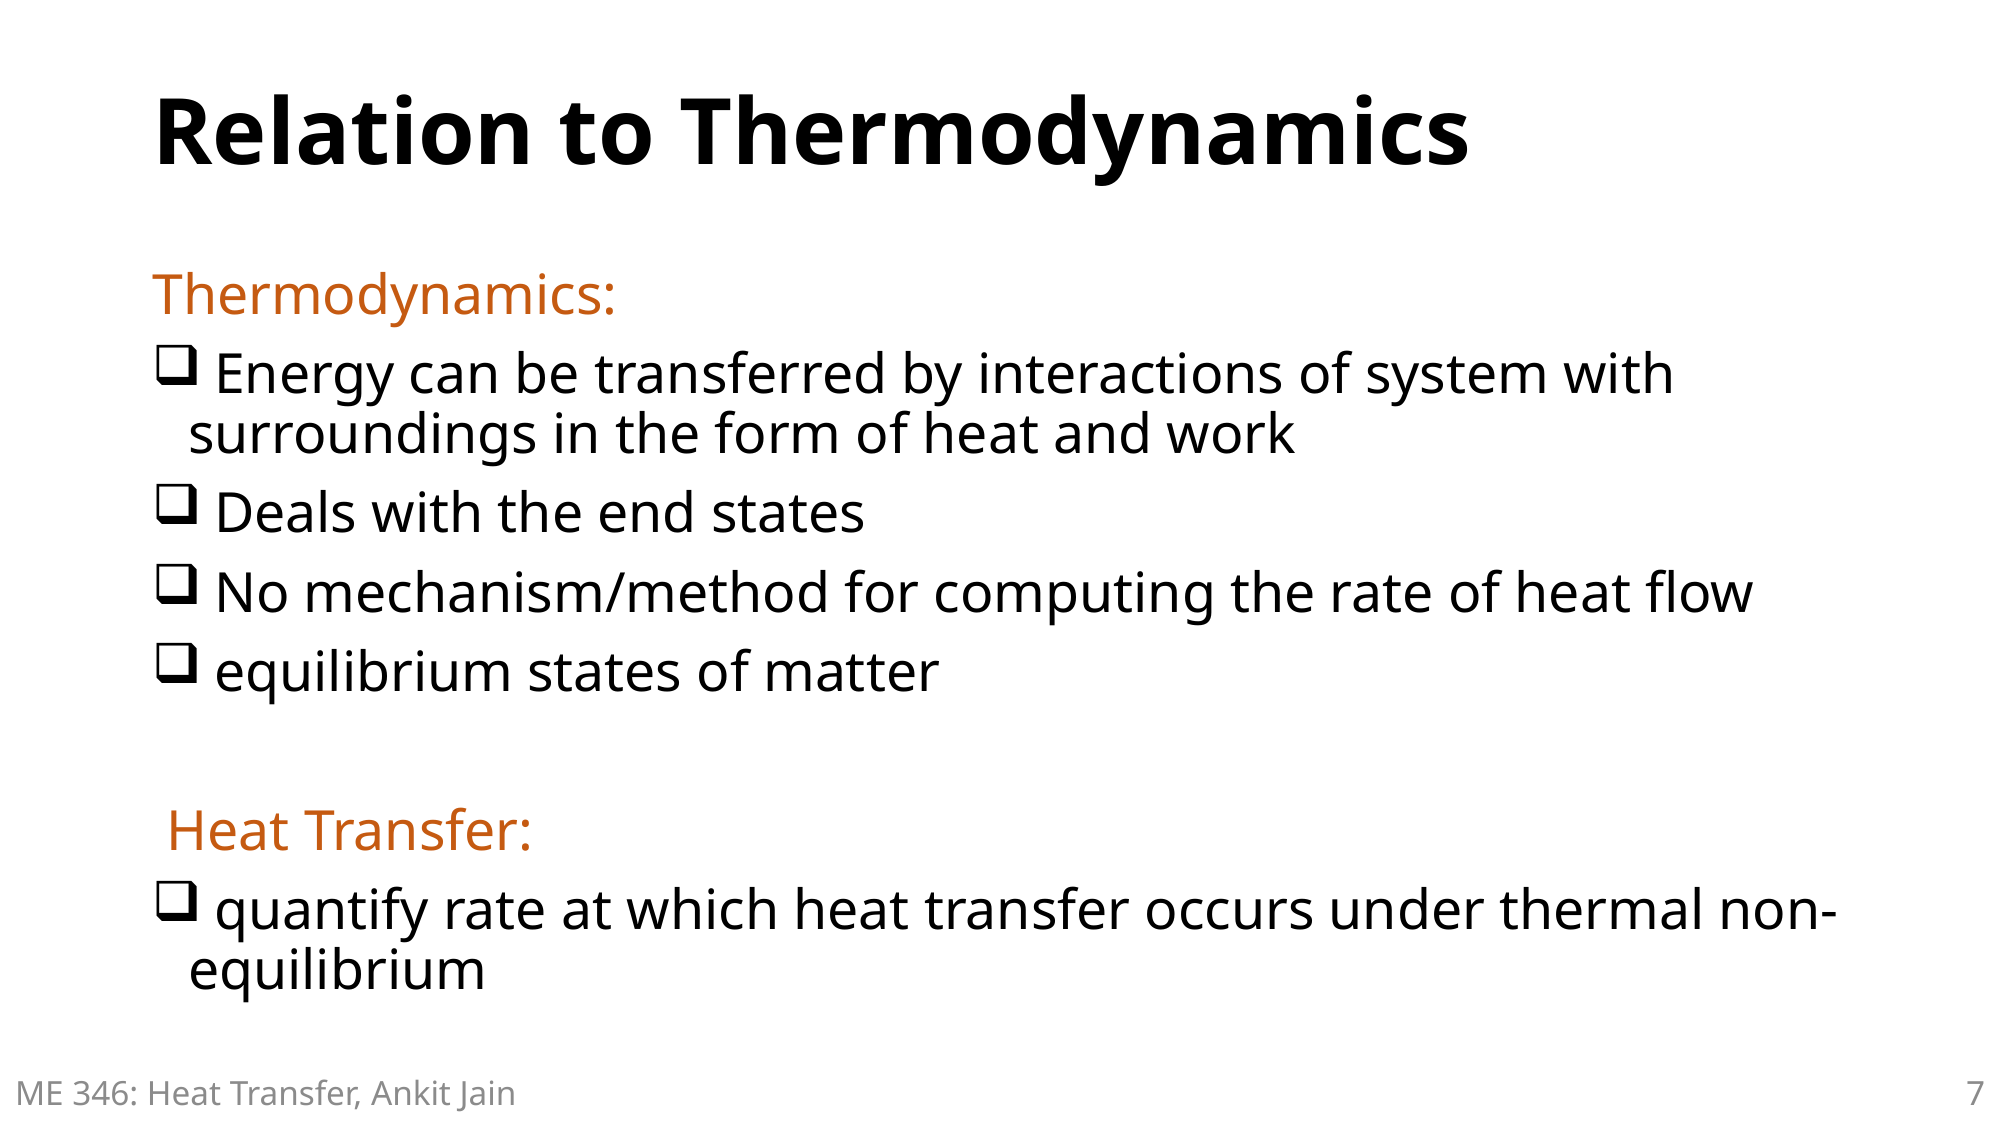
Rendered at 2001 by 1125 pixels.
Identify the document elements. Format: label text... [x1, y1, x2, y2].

list Thermodynamics: Energy can be transferred by interactions of system with surroundings in the form of heat and work Deals with the end states No mechanism/method for computing the rate of heat flow equilibrium states of matter Heat Transfer: quantify rate at which heat transfer occurs under thermal non-equilibrium [137, 258, 1863, 1014]
title Relation to Thermodynamics [137, 25, 1863, 244]
